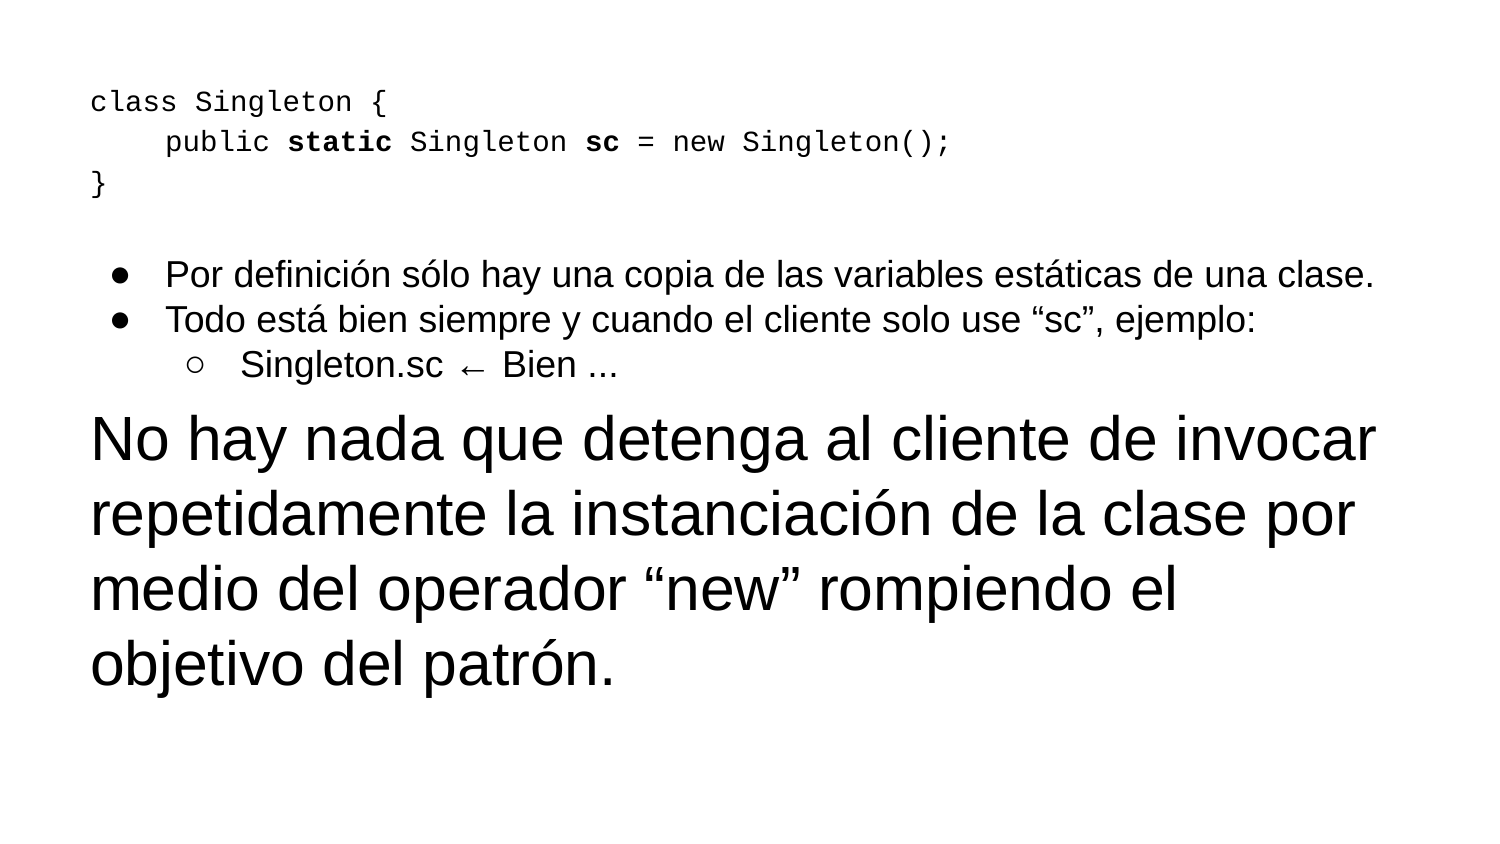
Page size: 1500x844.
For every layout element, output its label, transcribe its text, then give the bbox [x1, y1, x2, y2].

list class Singleton { public static Singleton sc = new Singleton(); } Por definición sólo hay una copia de las variables estáticas de una clase. Todo está bien siempre y cuando el cliente solo use “sc”, ejemplo: Singleton.sc ← Bien ... No hay nada que detenga al cliente de invocar repetidamente la instanciación de la clase por medio del operador “new” rompiendo el objetivo del patrón. [75, 62, 1425, 674]
